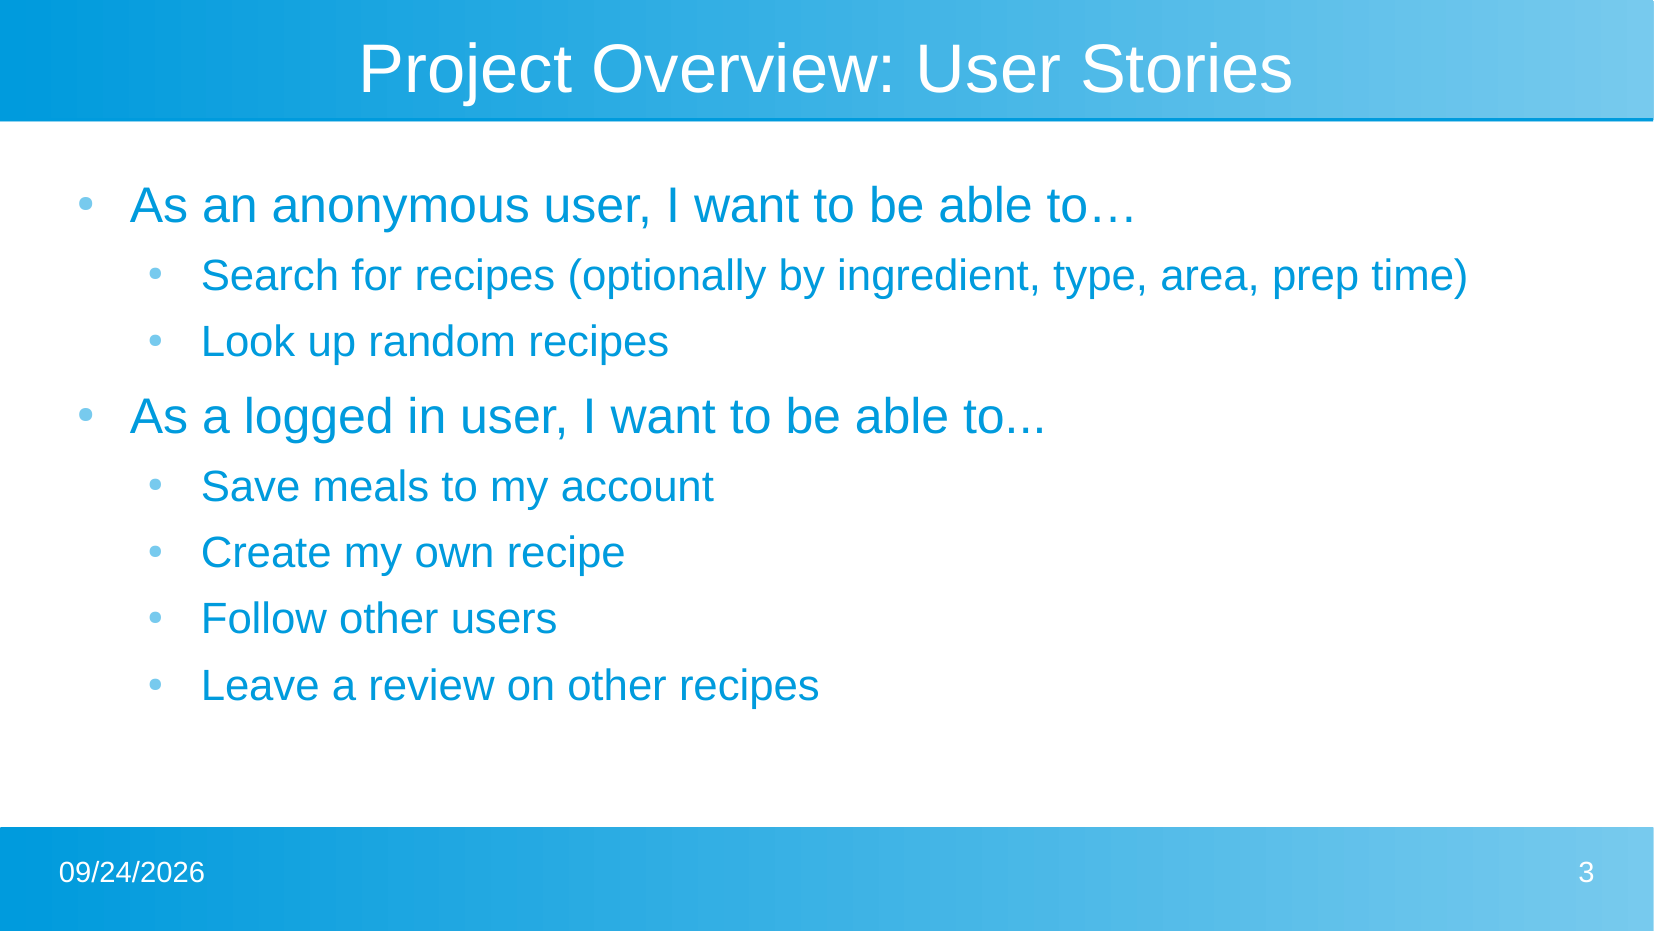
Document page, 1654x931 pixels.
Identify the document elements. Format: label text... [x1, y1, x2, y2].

list As an anonymous user, I want to be able to… Search for recipes (optionally by ingredient, type, area, prep time) Look up random recipes As a logged in user, I want to be able to... Save meals to my account Create my own recipe Follow other users Leave a review on other recipes [59, 177, 1595, 768]
title Project Overview: User Stories [59, 29, 1595, 108]
